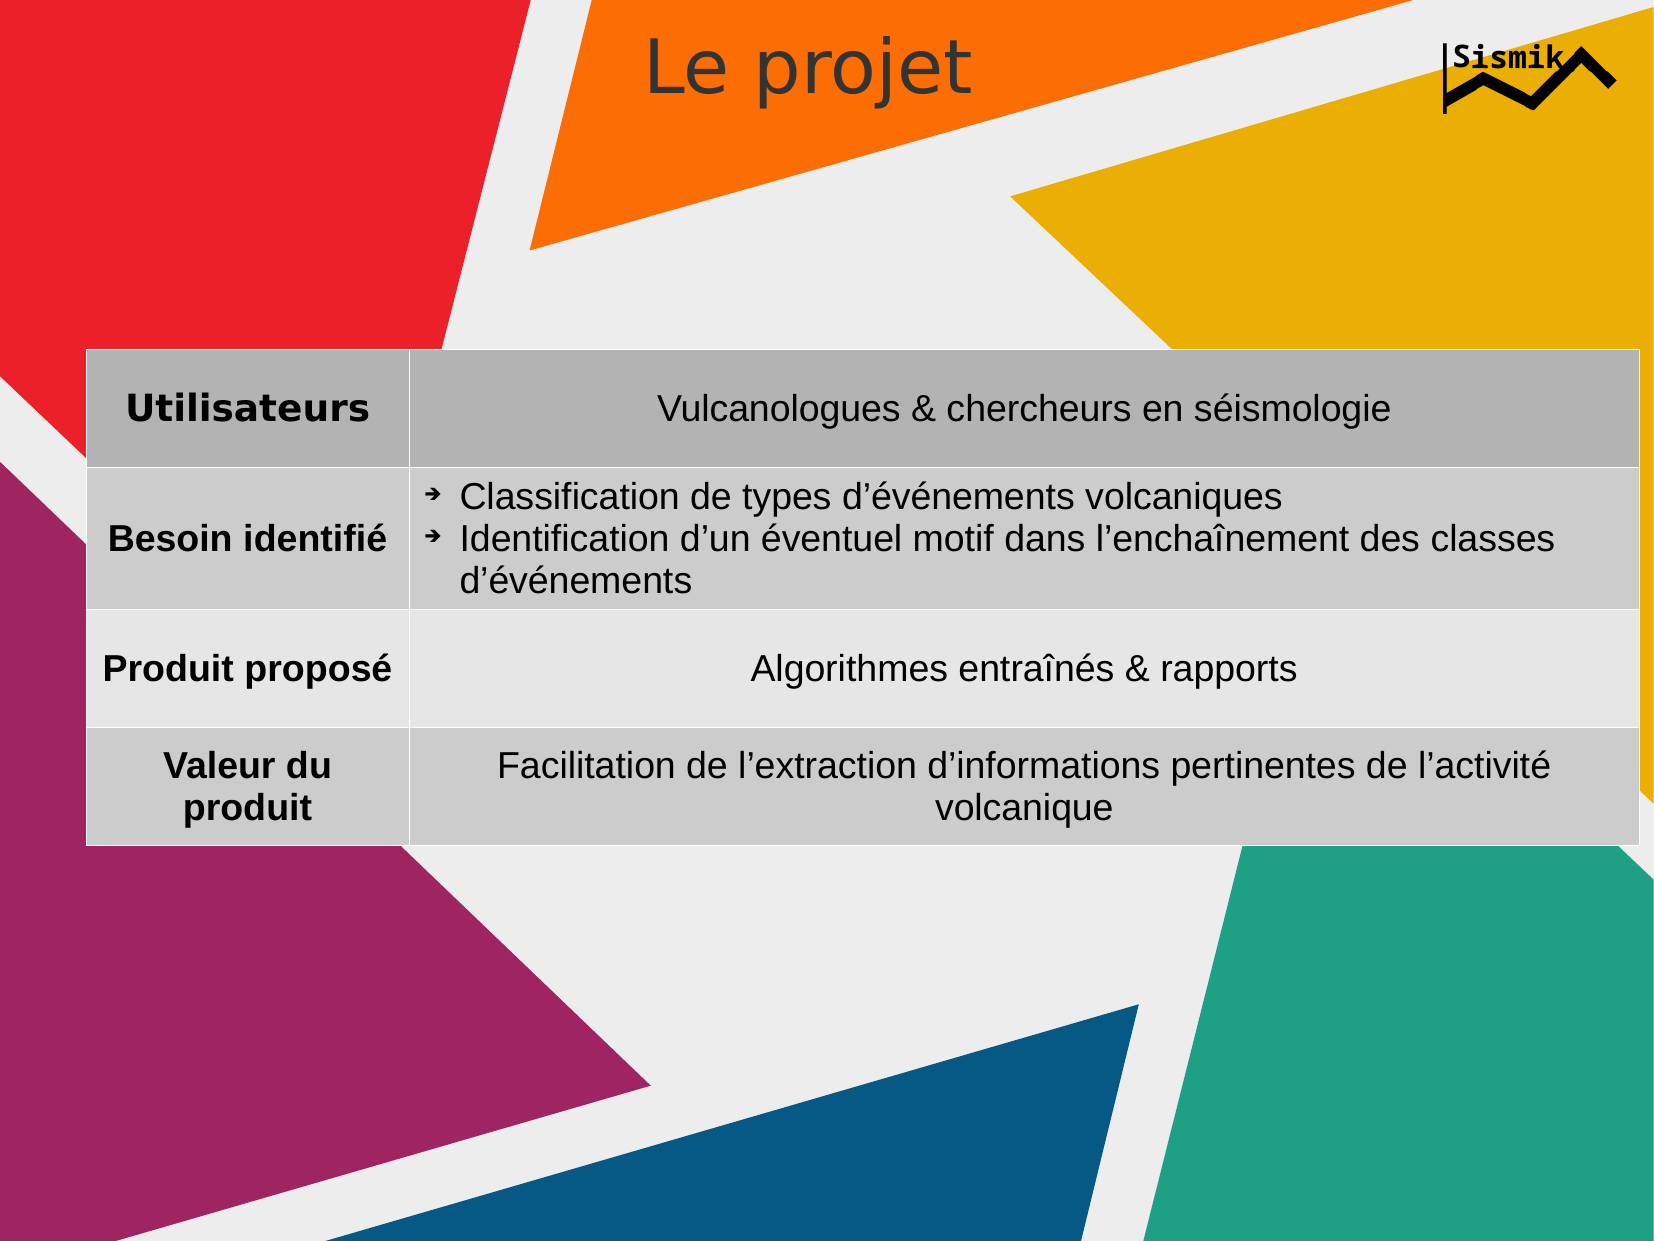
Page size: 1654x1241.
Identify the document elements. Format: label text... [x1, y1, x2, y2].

table_cell Classification de types d’événements volcaniques Identification d’un éventuel motif dans l’enchaînement des classes d’événements [410, 468, 1639, 609]
table_cell Valeur du produit [87, 728, 409, 845]
text_box Sismik [1437, 26, 1589, 81]
picture [1443, 39, 1624, 114]
title Le projet [450, 0, 1167, 136]
table_cell Besoin identifié [87, 468, 409, 609]
table_cell Produit proposé [87, 610, 409, 727]
table_header Vulcanologues & chercheurs en séismologie [410, 350, 1639, 467]
table_cell Facilitation de l’extraction d’informations pertinentes de l’activité volcanique [410, 728, 1639, 845]
table_header Utilisateurs [87, 350, 409, 467]
table_cell Algorithmes entraînés & rapports [410, 610, 1639, 727]
